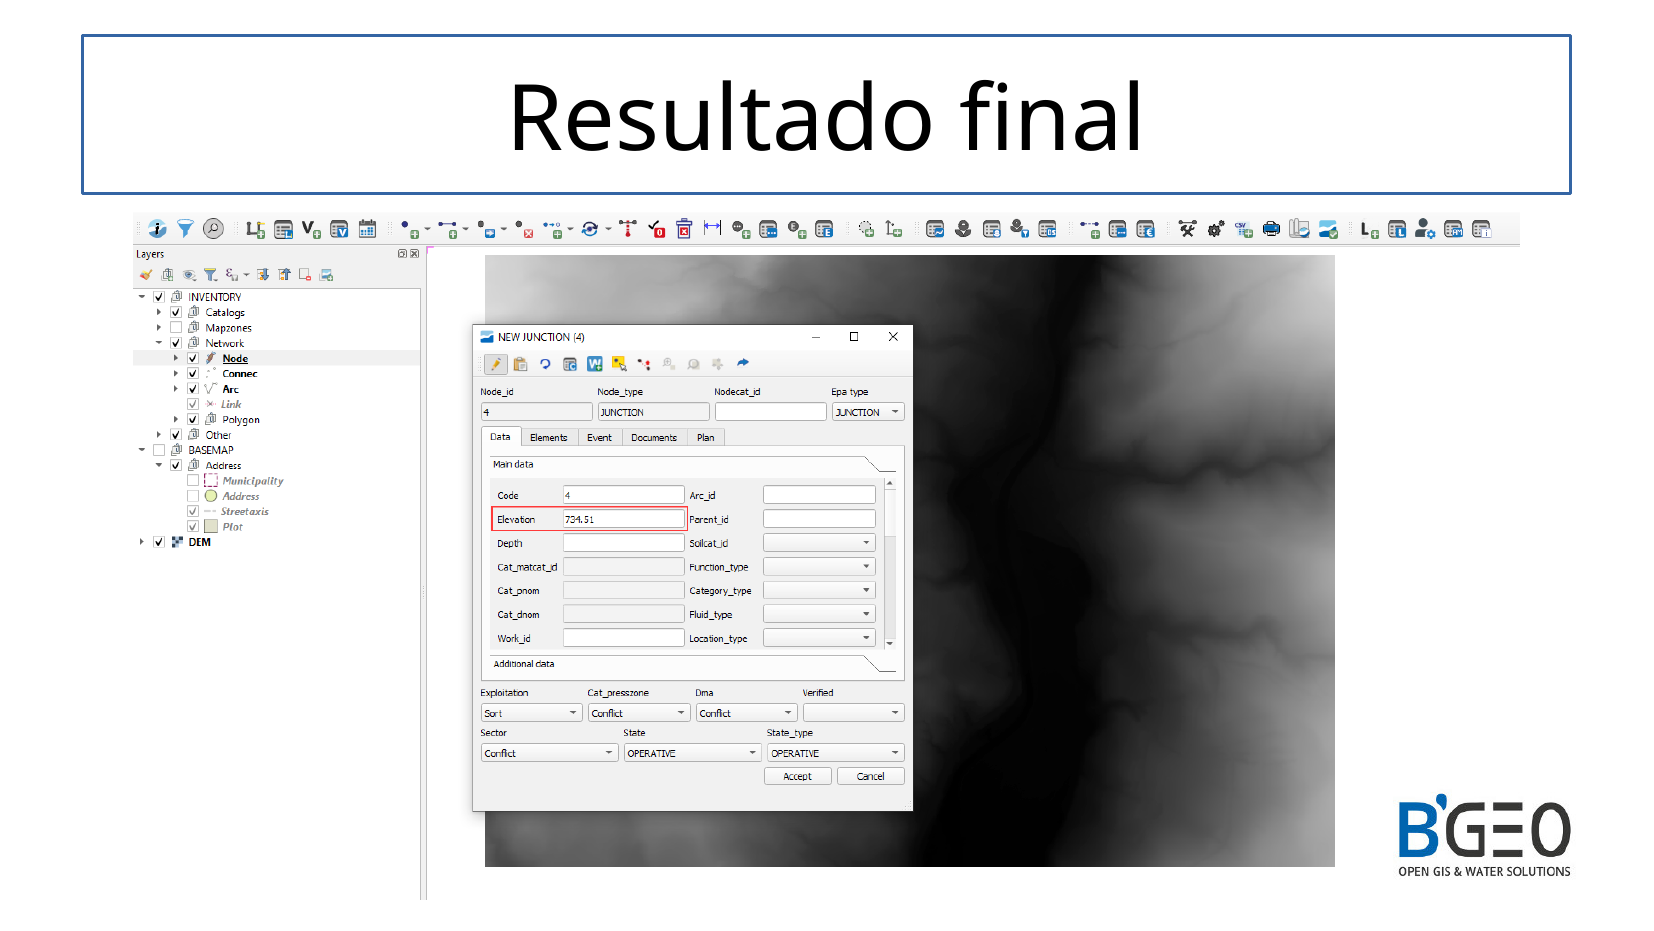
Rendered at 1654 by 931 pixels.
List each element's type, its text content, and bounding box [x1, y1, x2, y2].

picture [133, 212, 1576, 900]
title Resultado final [82, 35, 1571, 194]
